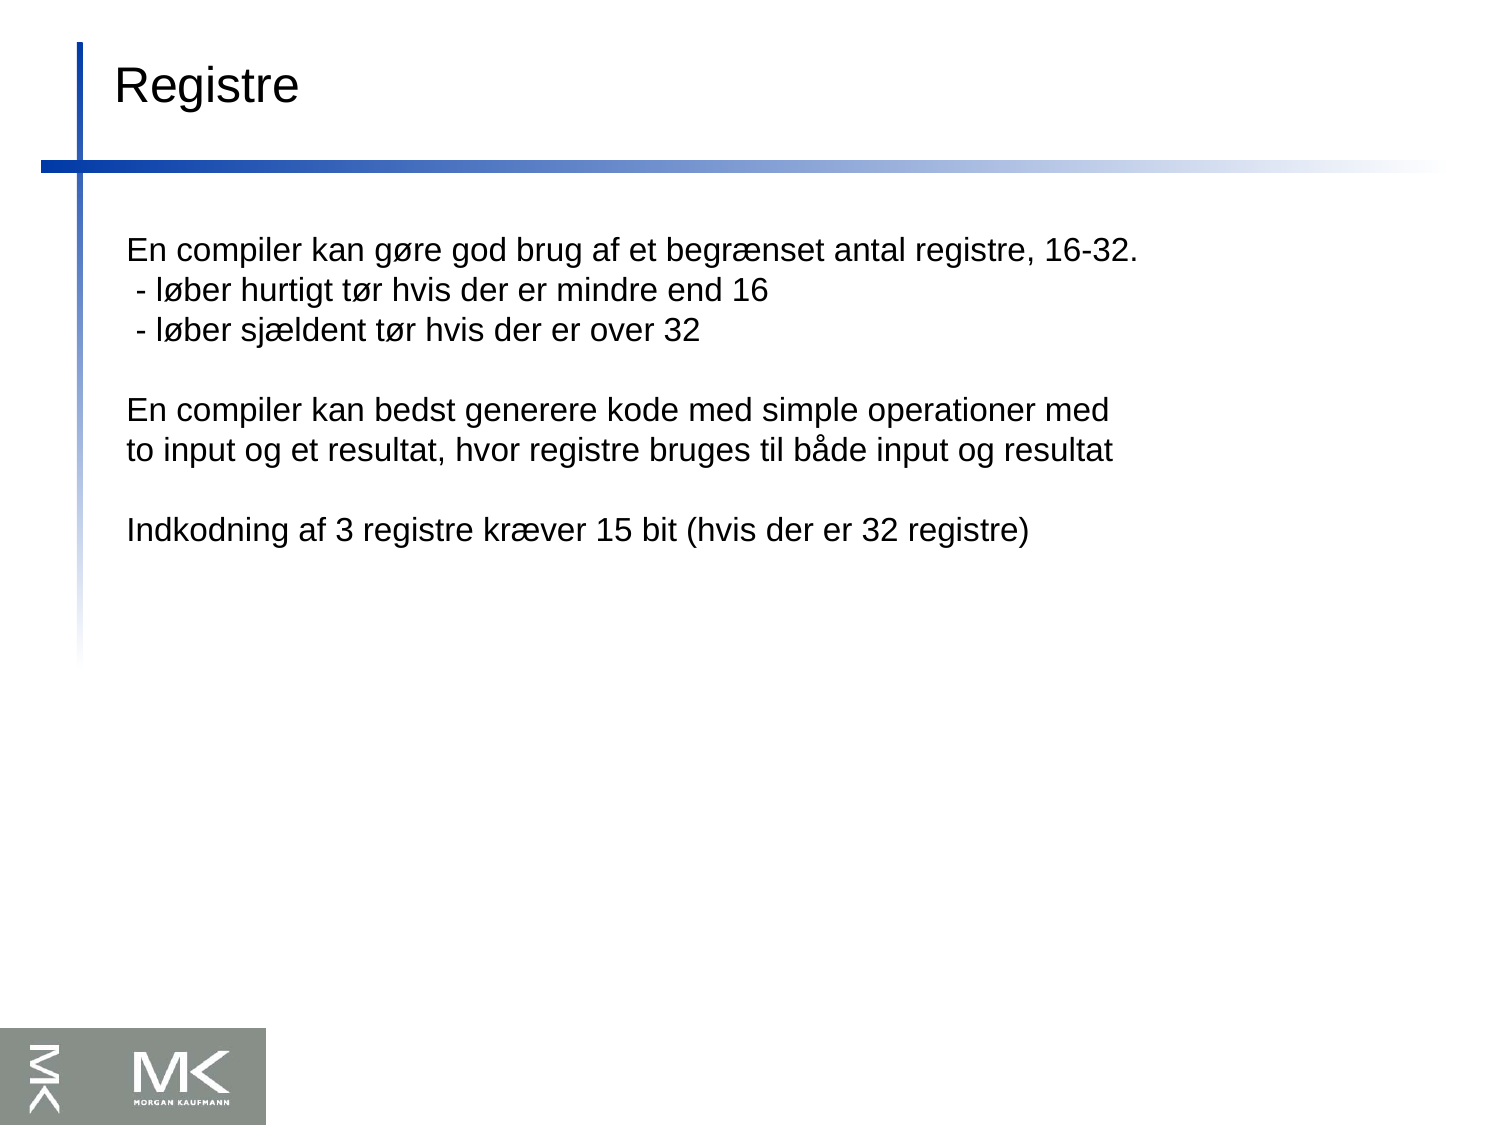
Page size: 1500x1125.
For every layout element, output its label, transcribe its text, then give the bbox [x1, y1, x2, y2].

picture [0, 1028, 266, 1125]
text_box En compiler kan gøre god brug af et begrænset antal registre, 16-32. - løber hurtigt tør hvis der er mindre end 16 - løber sjældent tør hvis der er over 32 En compiler kan bedst generere kode med simple operationer med to input og et resultat, hvor registre bruges til både input og resultat Indkodning af 3 registre kræver 15 bit (hvis der er 32 registre) [111, 220, 1156, 555]
text_box Registre [99, 45, 316, 121]
